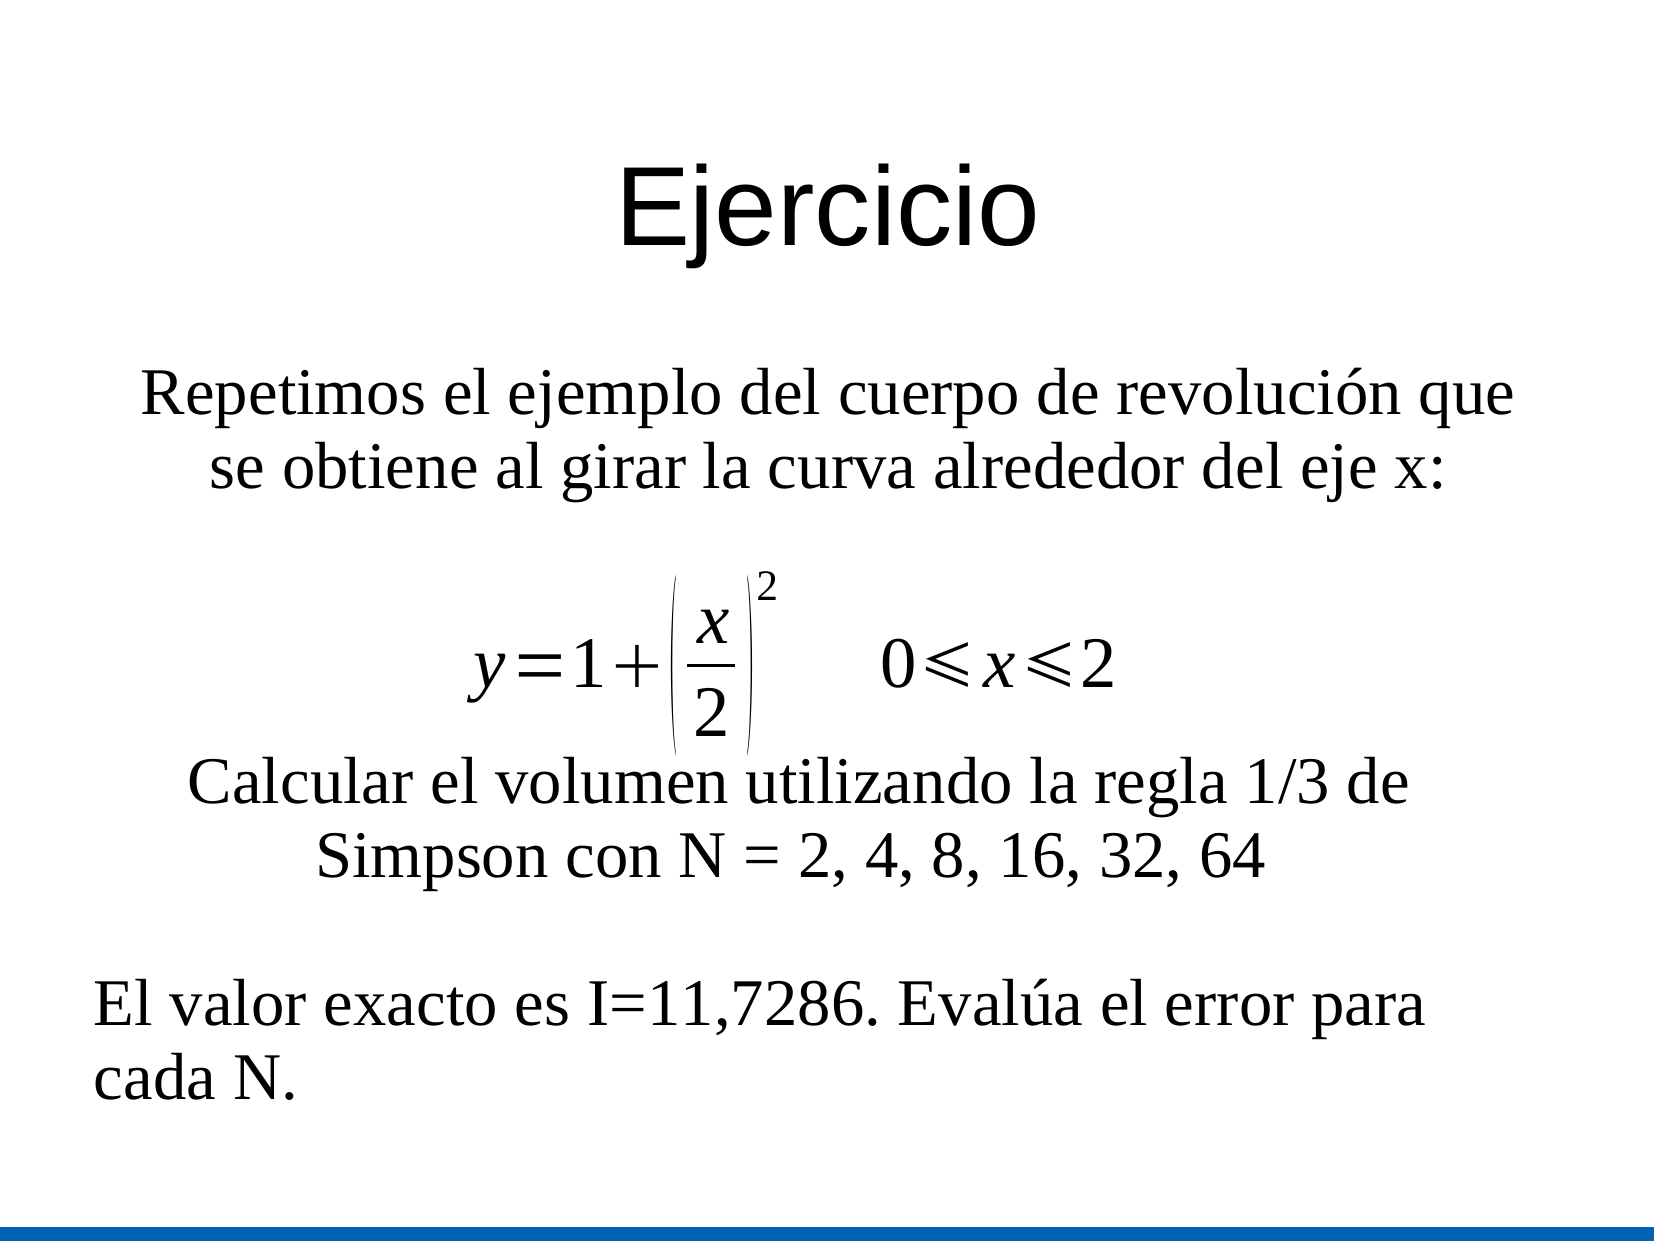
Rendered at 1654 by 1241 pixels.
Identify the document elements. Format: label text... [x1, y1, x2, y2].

text_box Calcular el volumen utilizando la regla 1/3 de Simpson con N = 2, 4, 8, 16, 32, 64 El valor exacto es I=11,7286. Evalúa el error para cada N. [93, 727, 1506, 1132]
text_box Repetimos el ejemplo del cuerpo de revolución que se obtiene al girar la curva alrededor del eje x: [123, 324, 1536, 534]
title Ejercicio [121, 110, 1534, 303]
chart [458, 561, 1123, 727]
